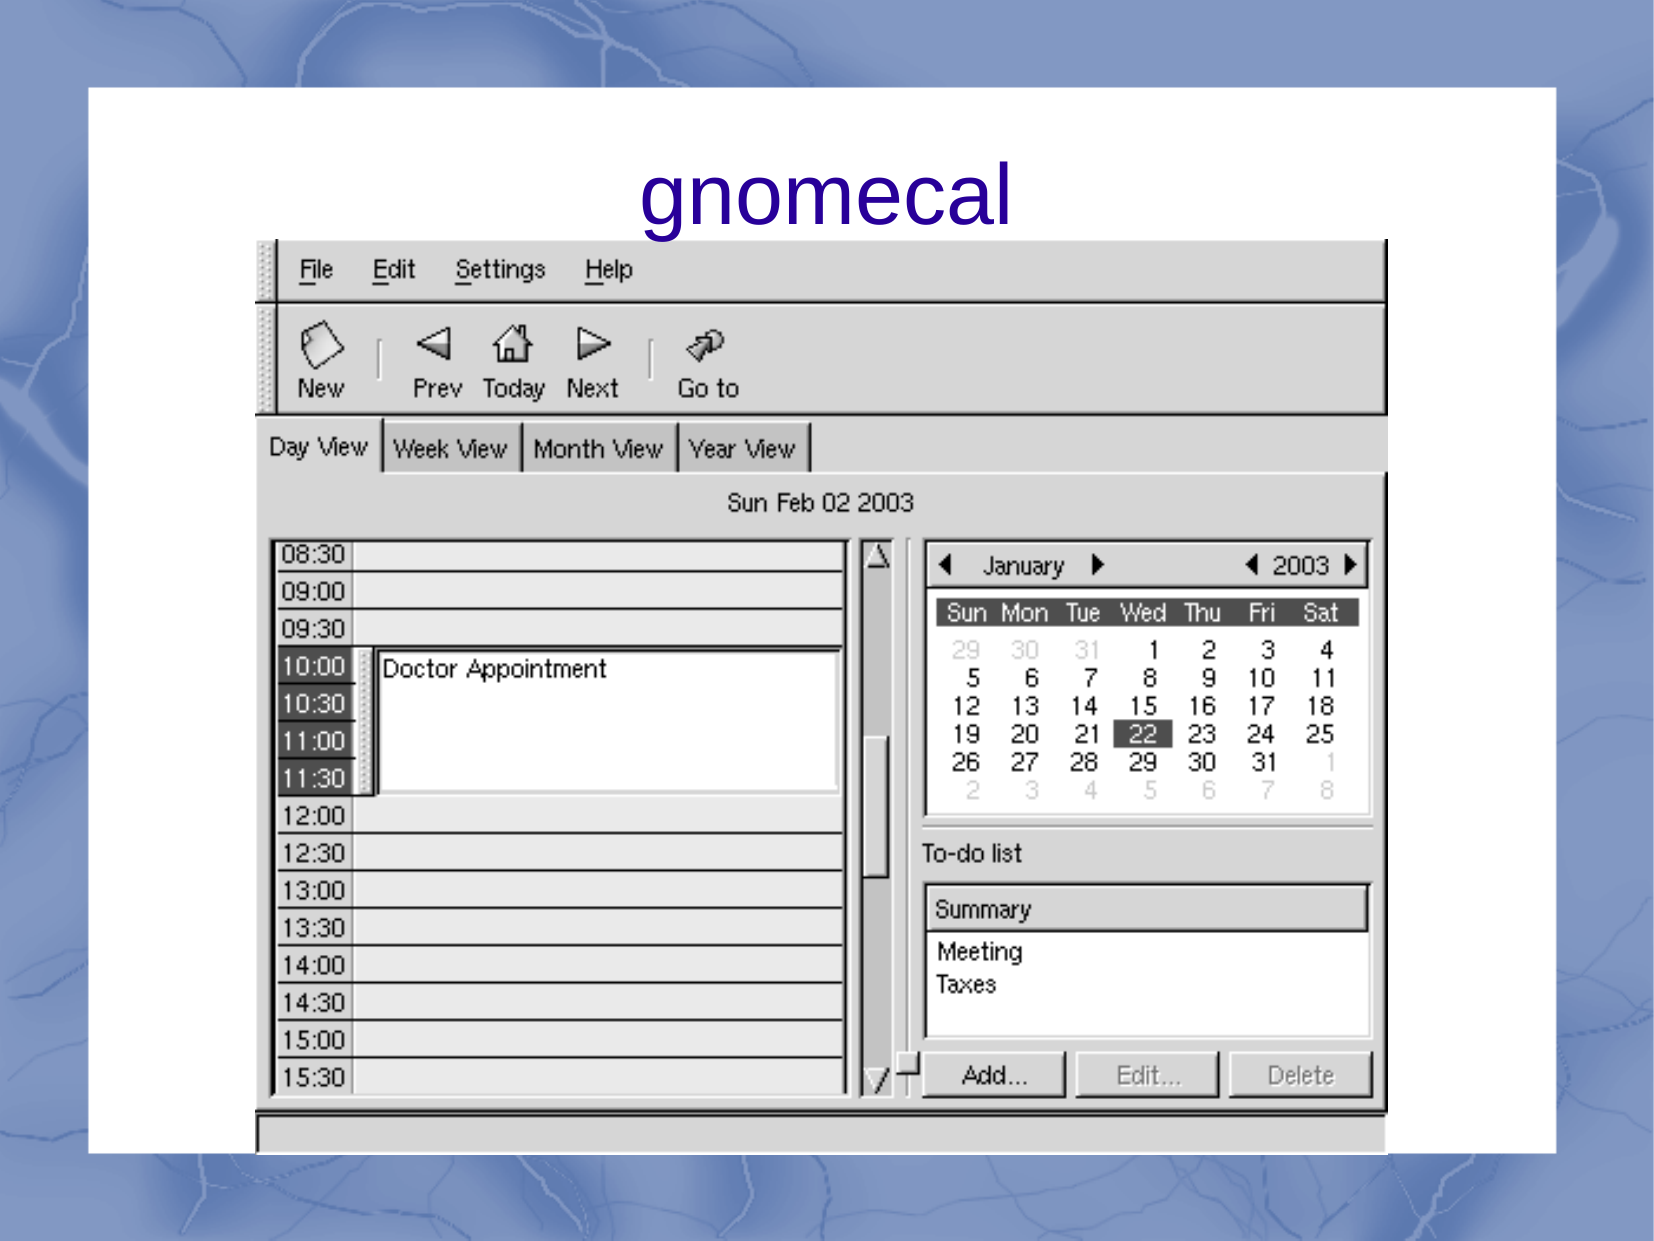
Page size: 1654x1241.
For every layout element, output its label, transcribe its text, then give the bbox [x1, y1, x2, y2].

title gnomecal [118, 90, 1536, 298]
picture [0, 0, 1654, 1241]
